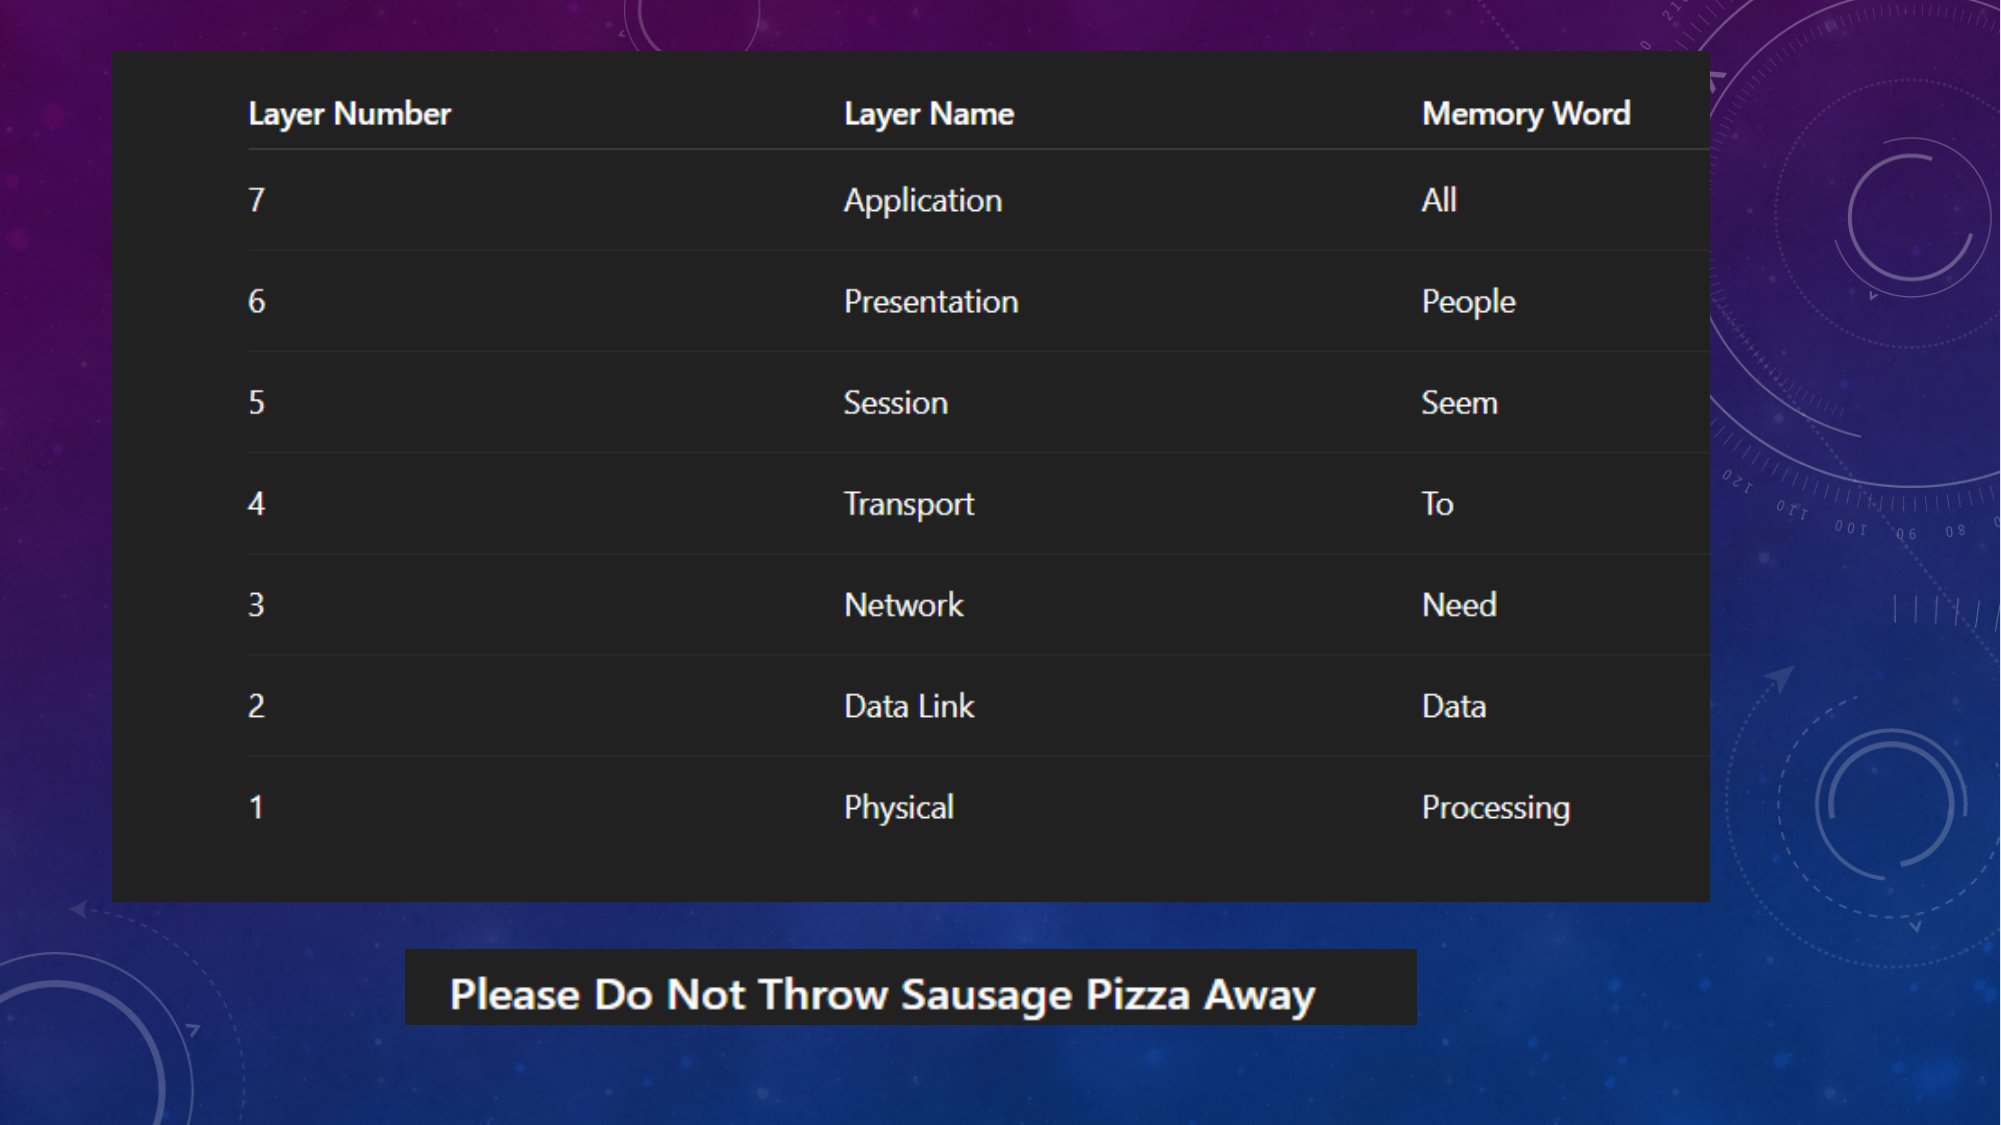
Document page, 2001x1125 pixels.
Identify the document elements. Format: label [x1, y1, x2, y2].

picture [112, 51, 1710, 902]
picture [405, 950, 1417, 1026]
